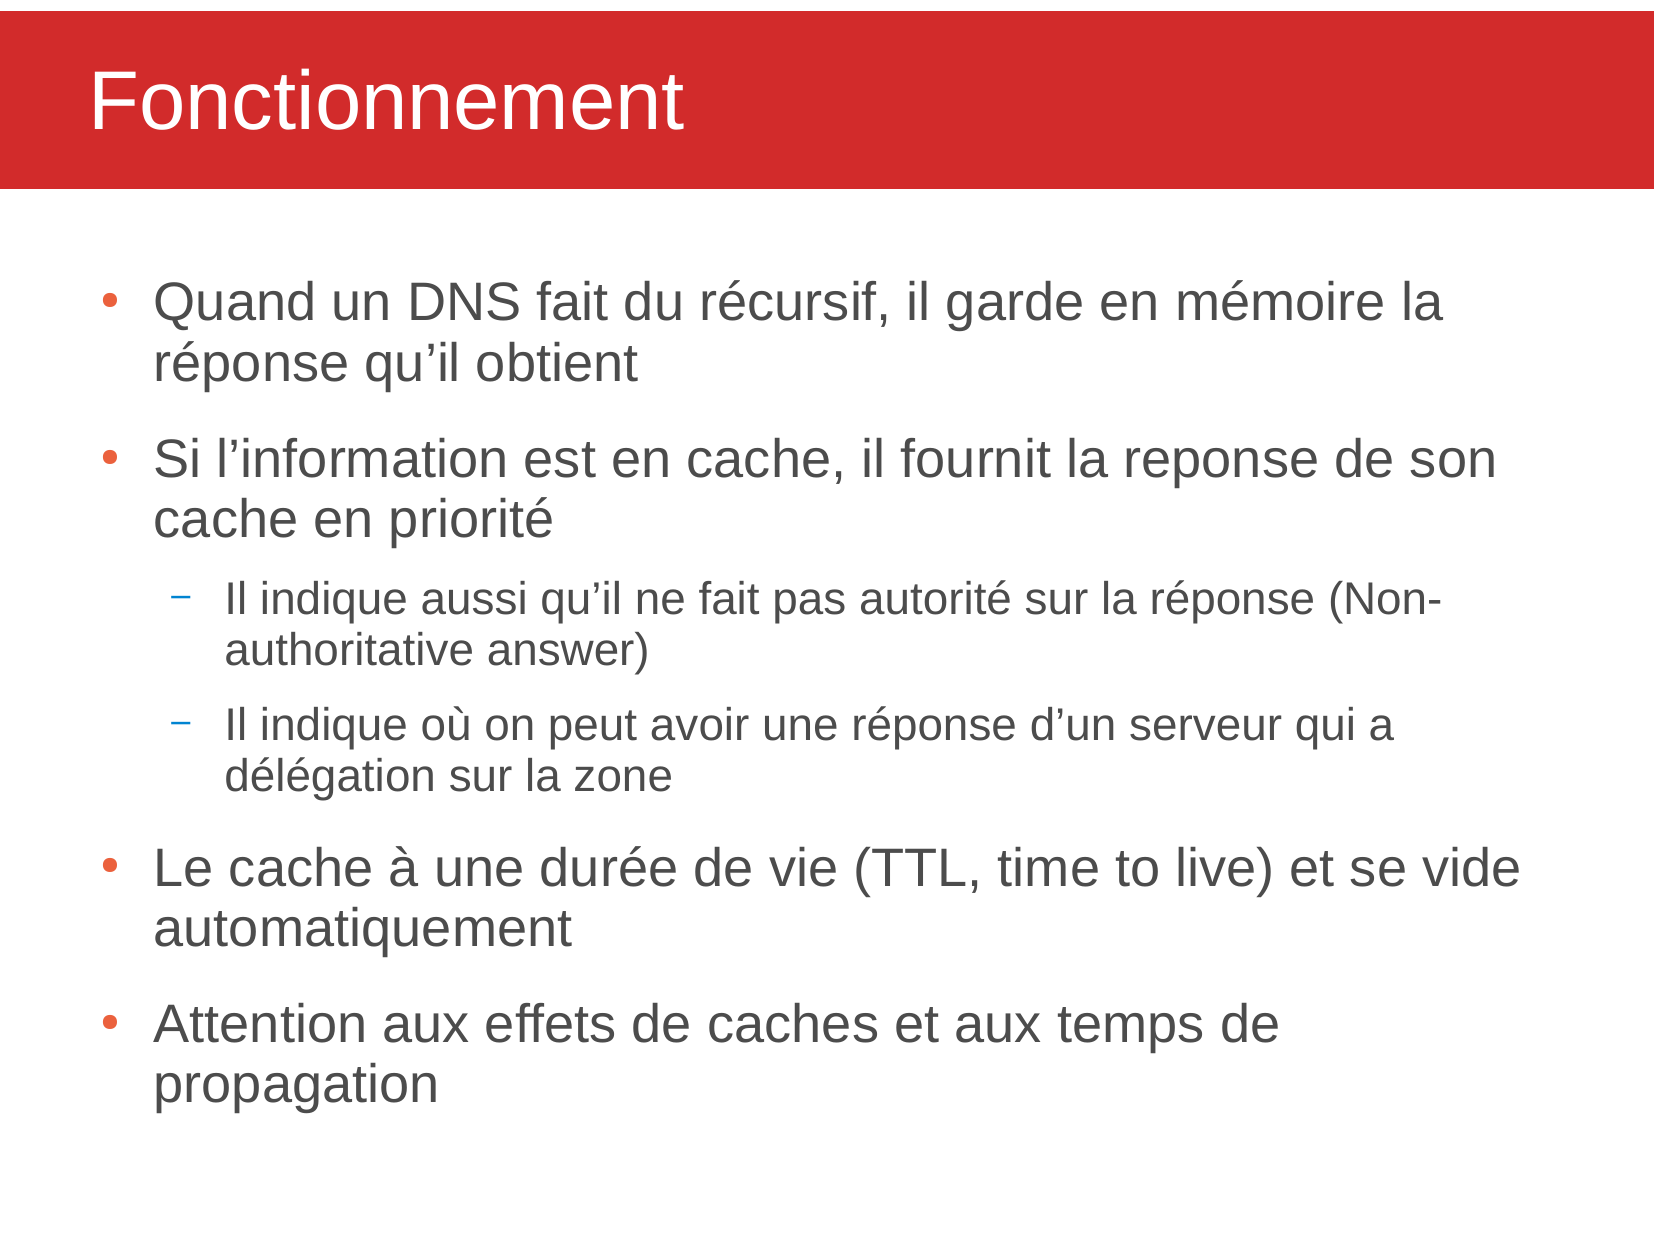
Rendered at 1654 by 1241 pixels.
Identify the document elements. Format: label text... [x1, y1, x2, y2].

list Quand un DNS fait du récursif, il garde en mémoire la réponse qu’il obtient Si l’information est en cache, il fournit la reponse de son cache en priorité Il indique aussi qu’il ne fait pas autorité sur la réponse (Non-authoritative answer) Il indique où on peut avoir une réponse d’un serveur qui a délégation sur la zone Le cache à une durée de vie (TTL, time to live) et se vide automatiquement Attention aux effets de caches et aux temps de propagation [82, 271, 1571, 1134]
title Fonctionnement [0, 11, 1654, 189]
